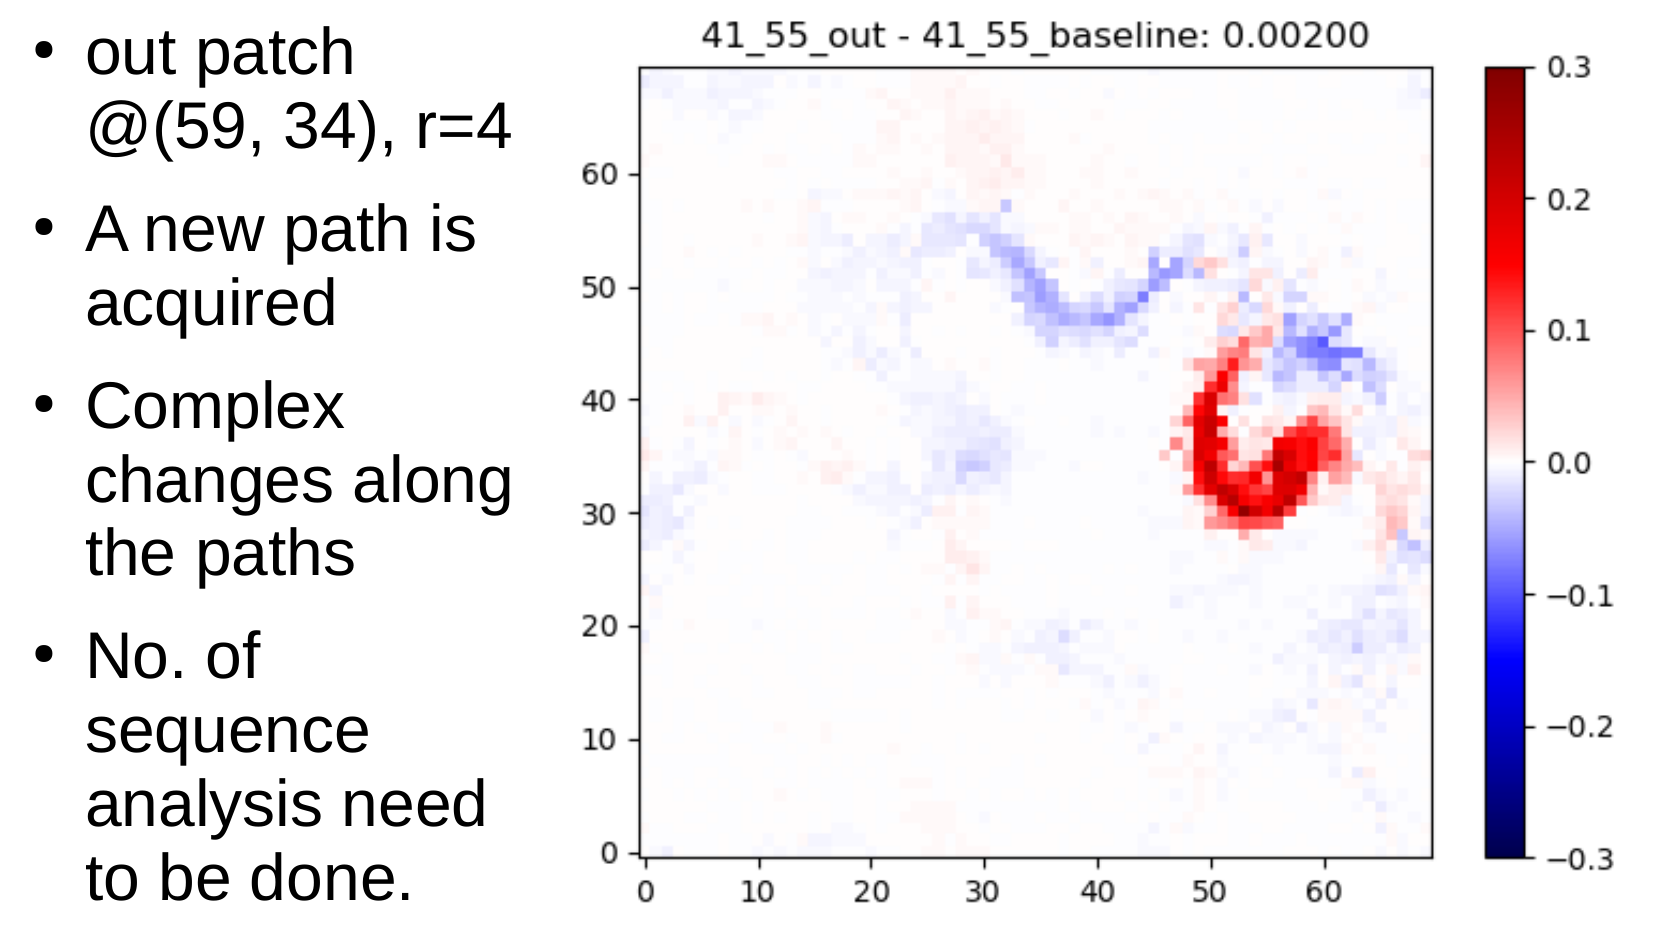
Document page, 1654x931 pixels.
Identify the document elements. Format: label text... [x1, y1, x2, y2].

list out patch @(59, 34), r=4 A new path is acquired Complex changes along the paths No. of sequence analysis need to be done. [15, 15, 525, 916]
picture [525, 0, 1650, 931]
